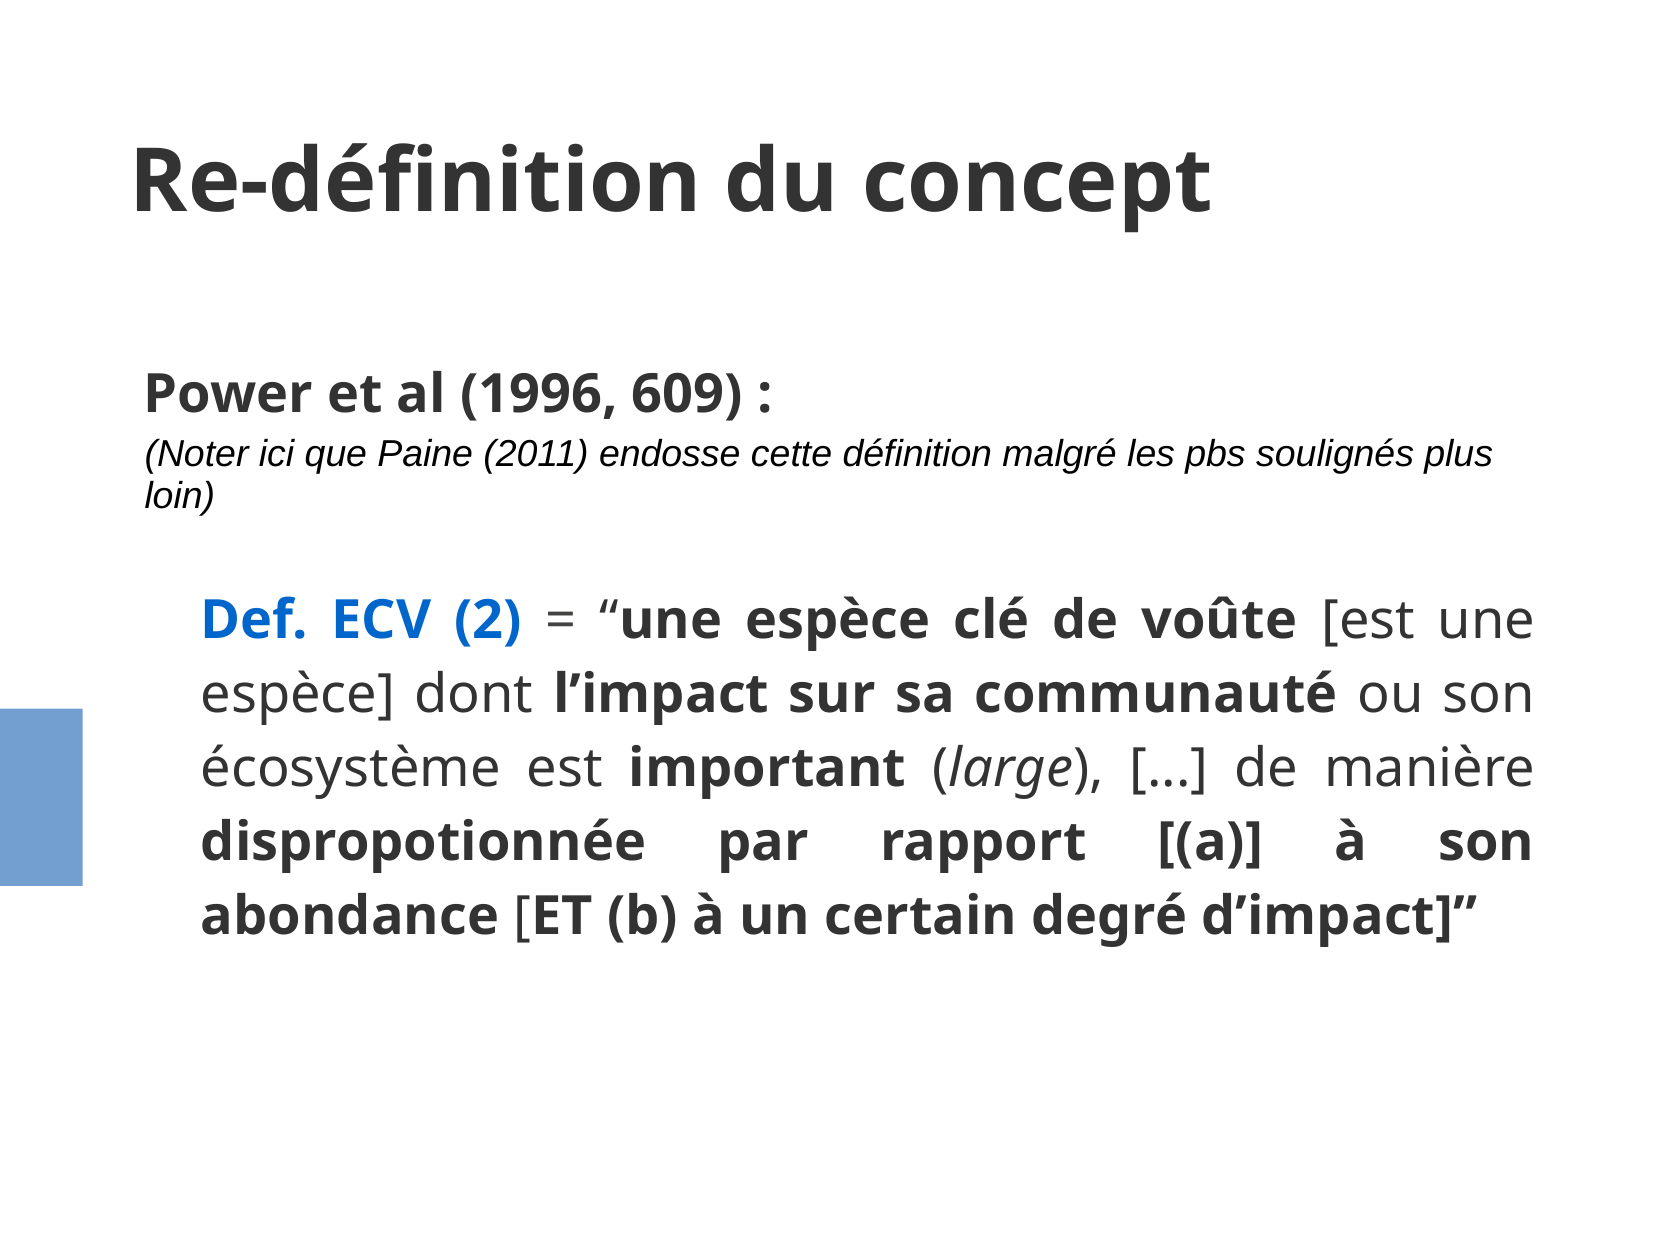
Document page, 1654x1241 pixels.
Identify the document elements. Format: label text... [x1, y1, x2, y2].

text_box (Noter ici que Paine (2011) endosse cette définition malgré les pbs soulignés plus loin) [129, 425, 1560, 566]
list Power et al (1996, 609) : Def. ECV (2) = “une espèce clé de voûte [est une espèce] dont l’impact sur sa communauté ou son écosystème est important (large), [...] de manière dispropotionnée par rapport [(a)] à son abondance [ET (b) à un certain degré d’impact]” [129, 354, 1536, 425]
list Power et al (1996, 609) : Def. ECV (2) = “une espèce clé de voûte [est une espèce] dont l’impact sur sa communauté ou son écosystème est important (large), [...] de manière dispropotionnée par rapport [(a)] à son abondance [ET (b) à un certain degré d’impact]” [129, 566, 1536, 1074]
title Re-définition du concept [129, 59, 1536, 296]
